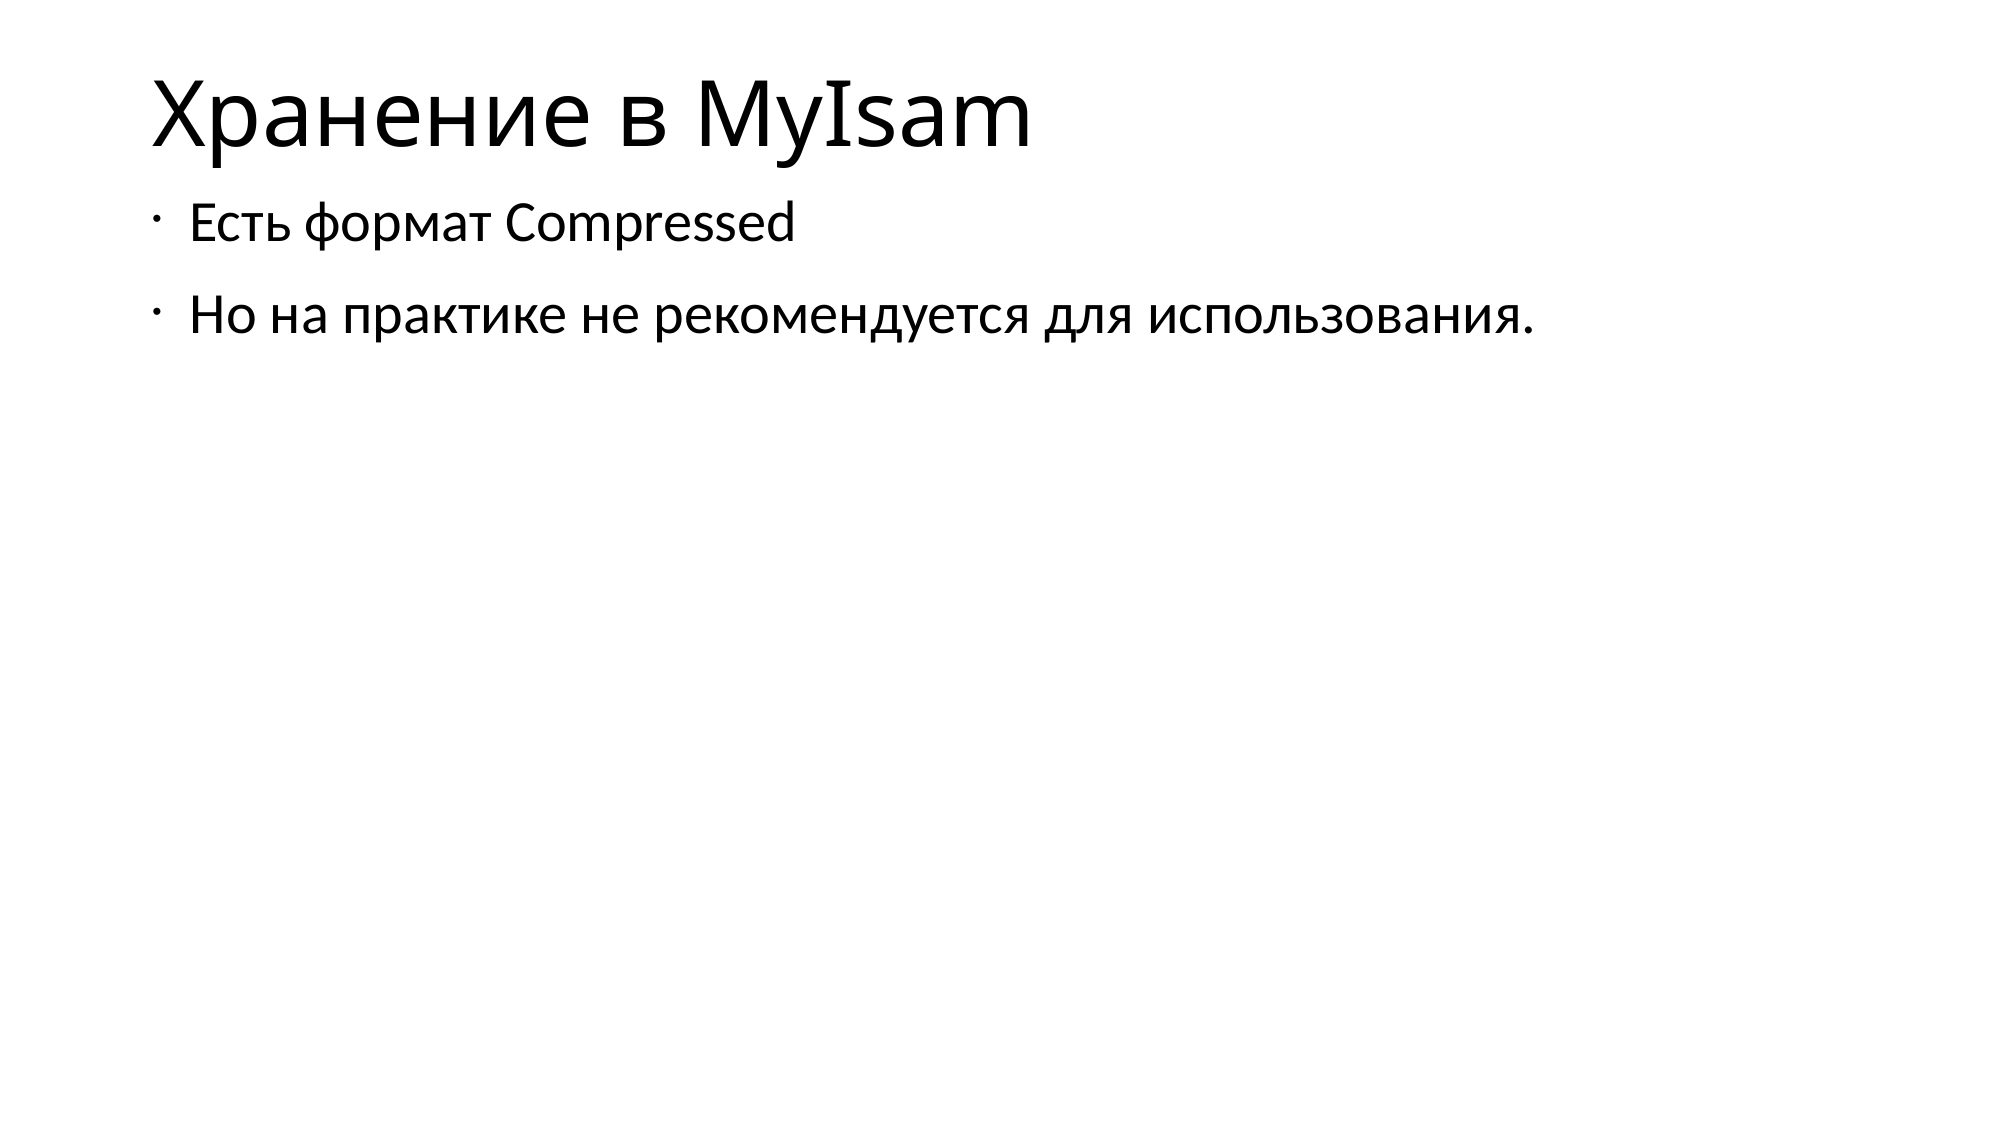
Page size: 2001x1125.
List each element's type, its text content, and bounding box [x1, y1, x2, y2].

title Хранение в MyIsam [137, 59, 1863, 183]
list Есть формат Compressed Но на практике не рекомендуется для использования. [137, 183, 1863, 1014]
